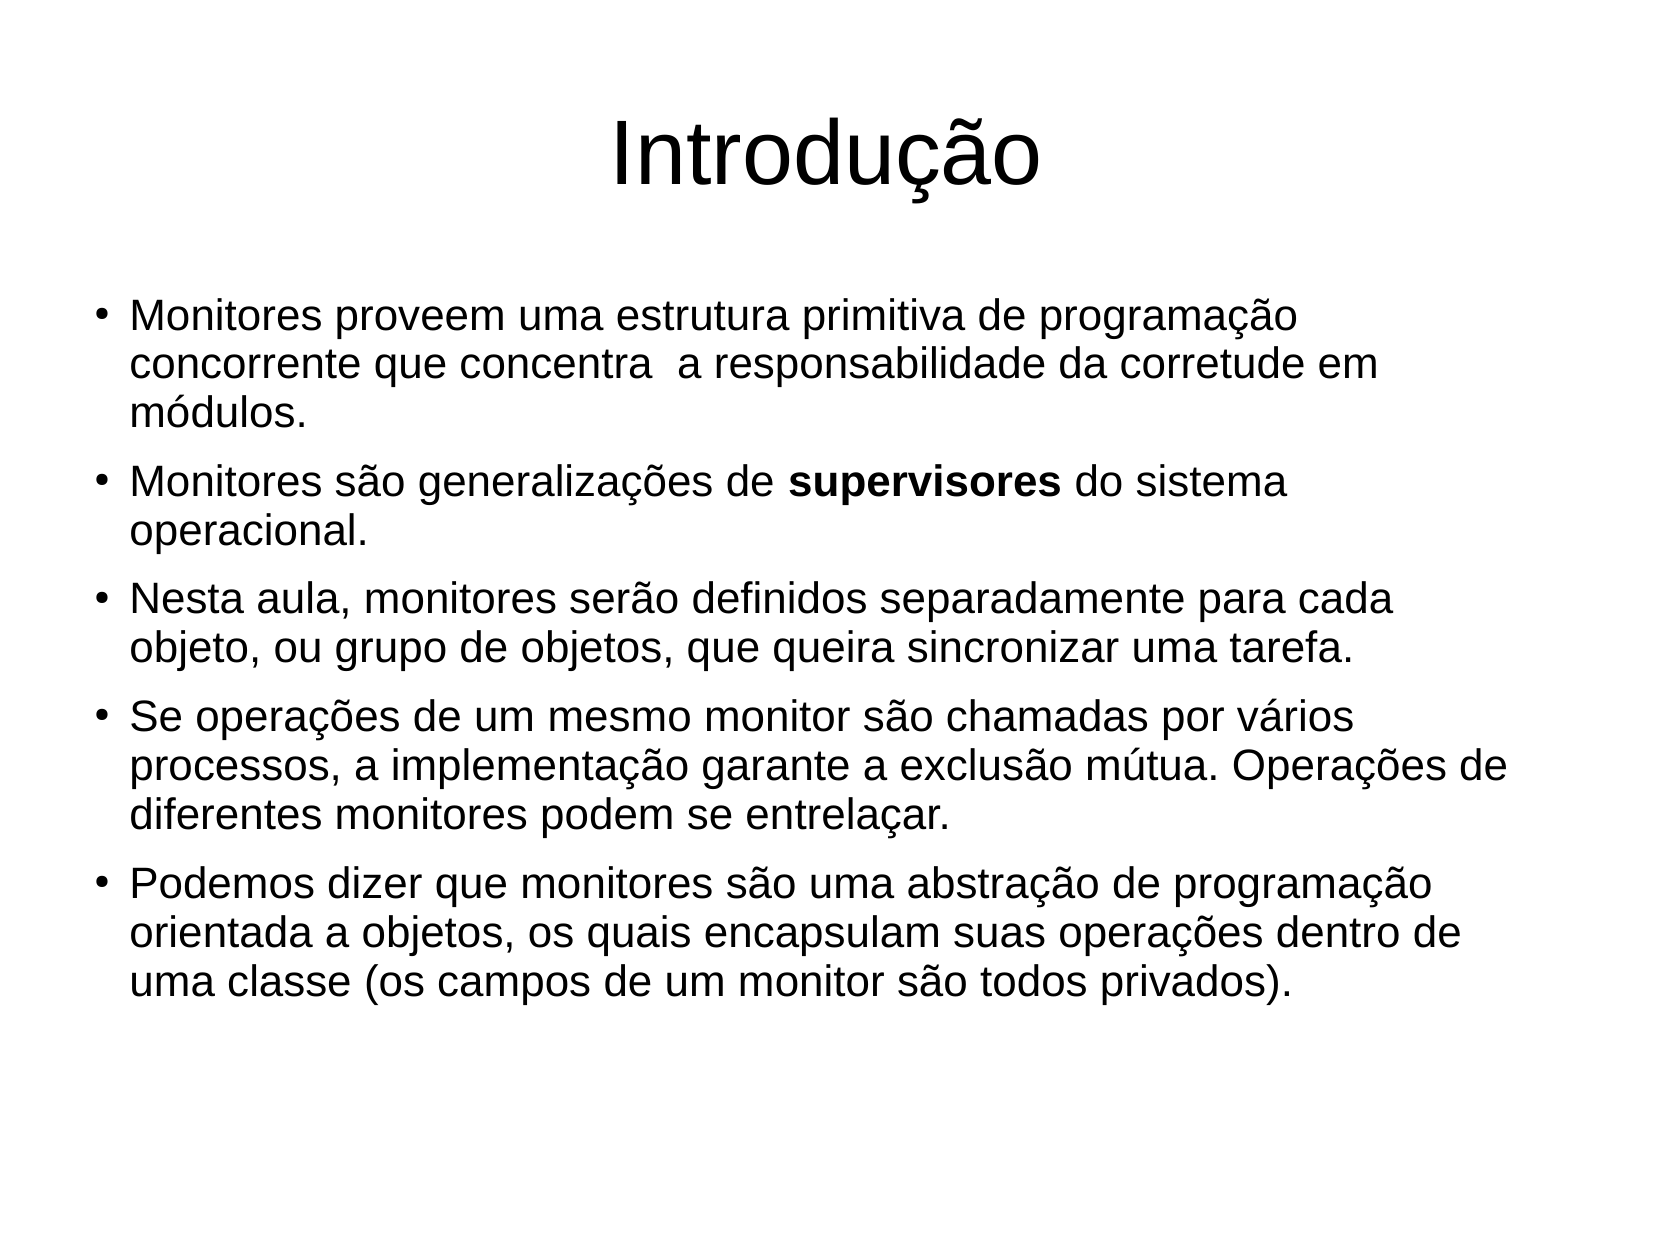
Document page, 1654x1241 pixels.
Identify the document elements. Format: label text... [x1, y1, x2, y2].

list Monitores proveem uma estrutura primitiva de programação concorrente que concentra a responsabilidade da corretude em módulos. Monitores são generalizações de supervisores do sistema operacional. Nesta aula, monitores serão definidos separadamente para cada objeto, ou grupo de objetos, que queira sincronizar uma tarefa. Se operações de um mesmo monitor são chamadas por vários processos, a implementação garante a exclusão mútua. Operações de diferentes monitores podem se entrelaçar. Podemos dizer que monitores são uma abstração de programação orientada a objetos, os quais encapsulam suas operações dentro de uma classe (os campos de um monitor são todos privados). [82, 290, 1538, 1010]
title Introdução [82, 49, 1571, 257]
